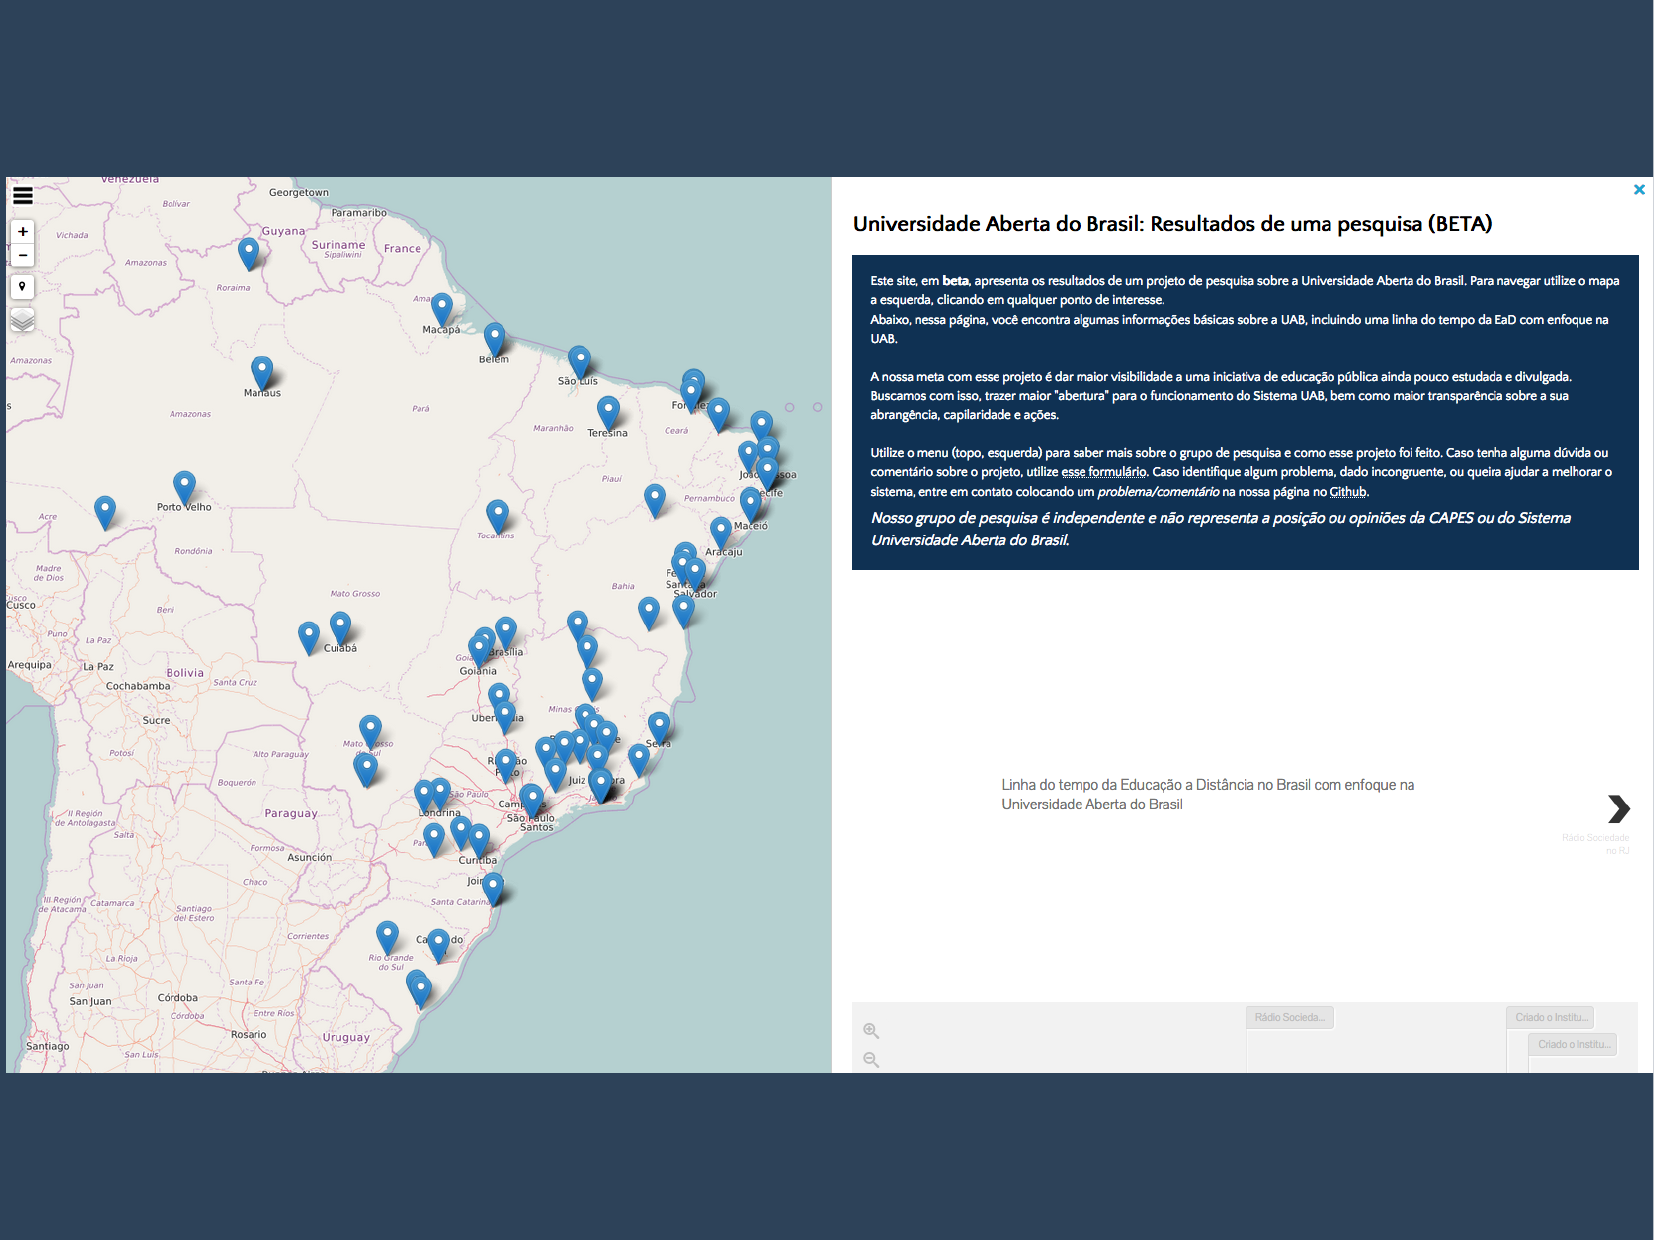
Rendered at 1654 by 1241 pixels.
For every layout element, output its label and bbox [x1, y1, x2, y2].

picture [6, 177, 1654, 1073]
